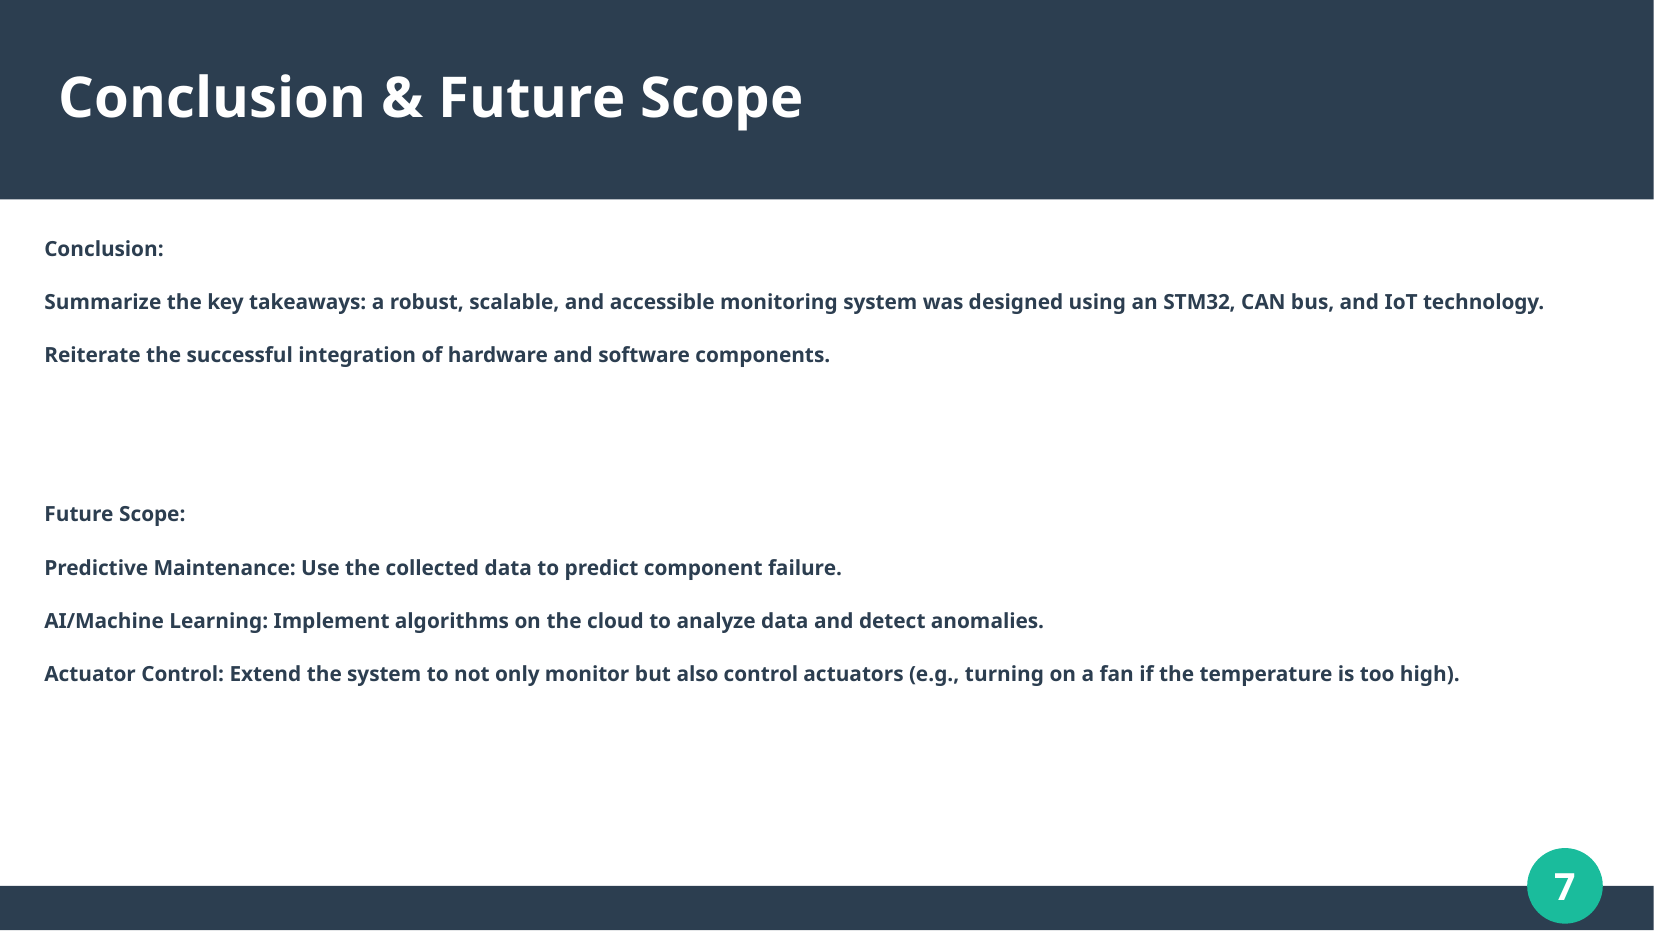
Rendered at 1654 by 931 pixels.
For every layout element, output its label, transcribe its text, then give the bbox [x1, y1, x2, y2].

text_box Conclusion: Summarize the key takeaways: a robust, scalable, and accessible monitoring system was designed using an STM32, CAN bus, and IoT technology. Reiterate the successful integration of hardware and software components. Future Scope: Predictive Maintenance: Use the collected data to predict component failure. AI/Machine Learning: Implement algorithms on the cloud to analyze data and detect anomalies. Actuator Control: Extend the system to not only monitor but also control actuators (e.g., turning on a fan if the temperature is too high). [29, 206, 1605, 768]
title Conclusion & Future Scope [59, 37, 1595, 156]
